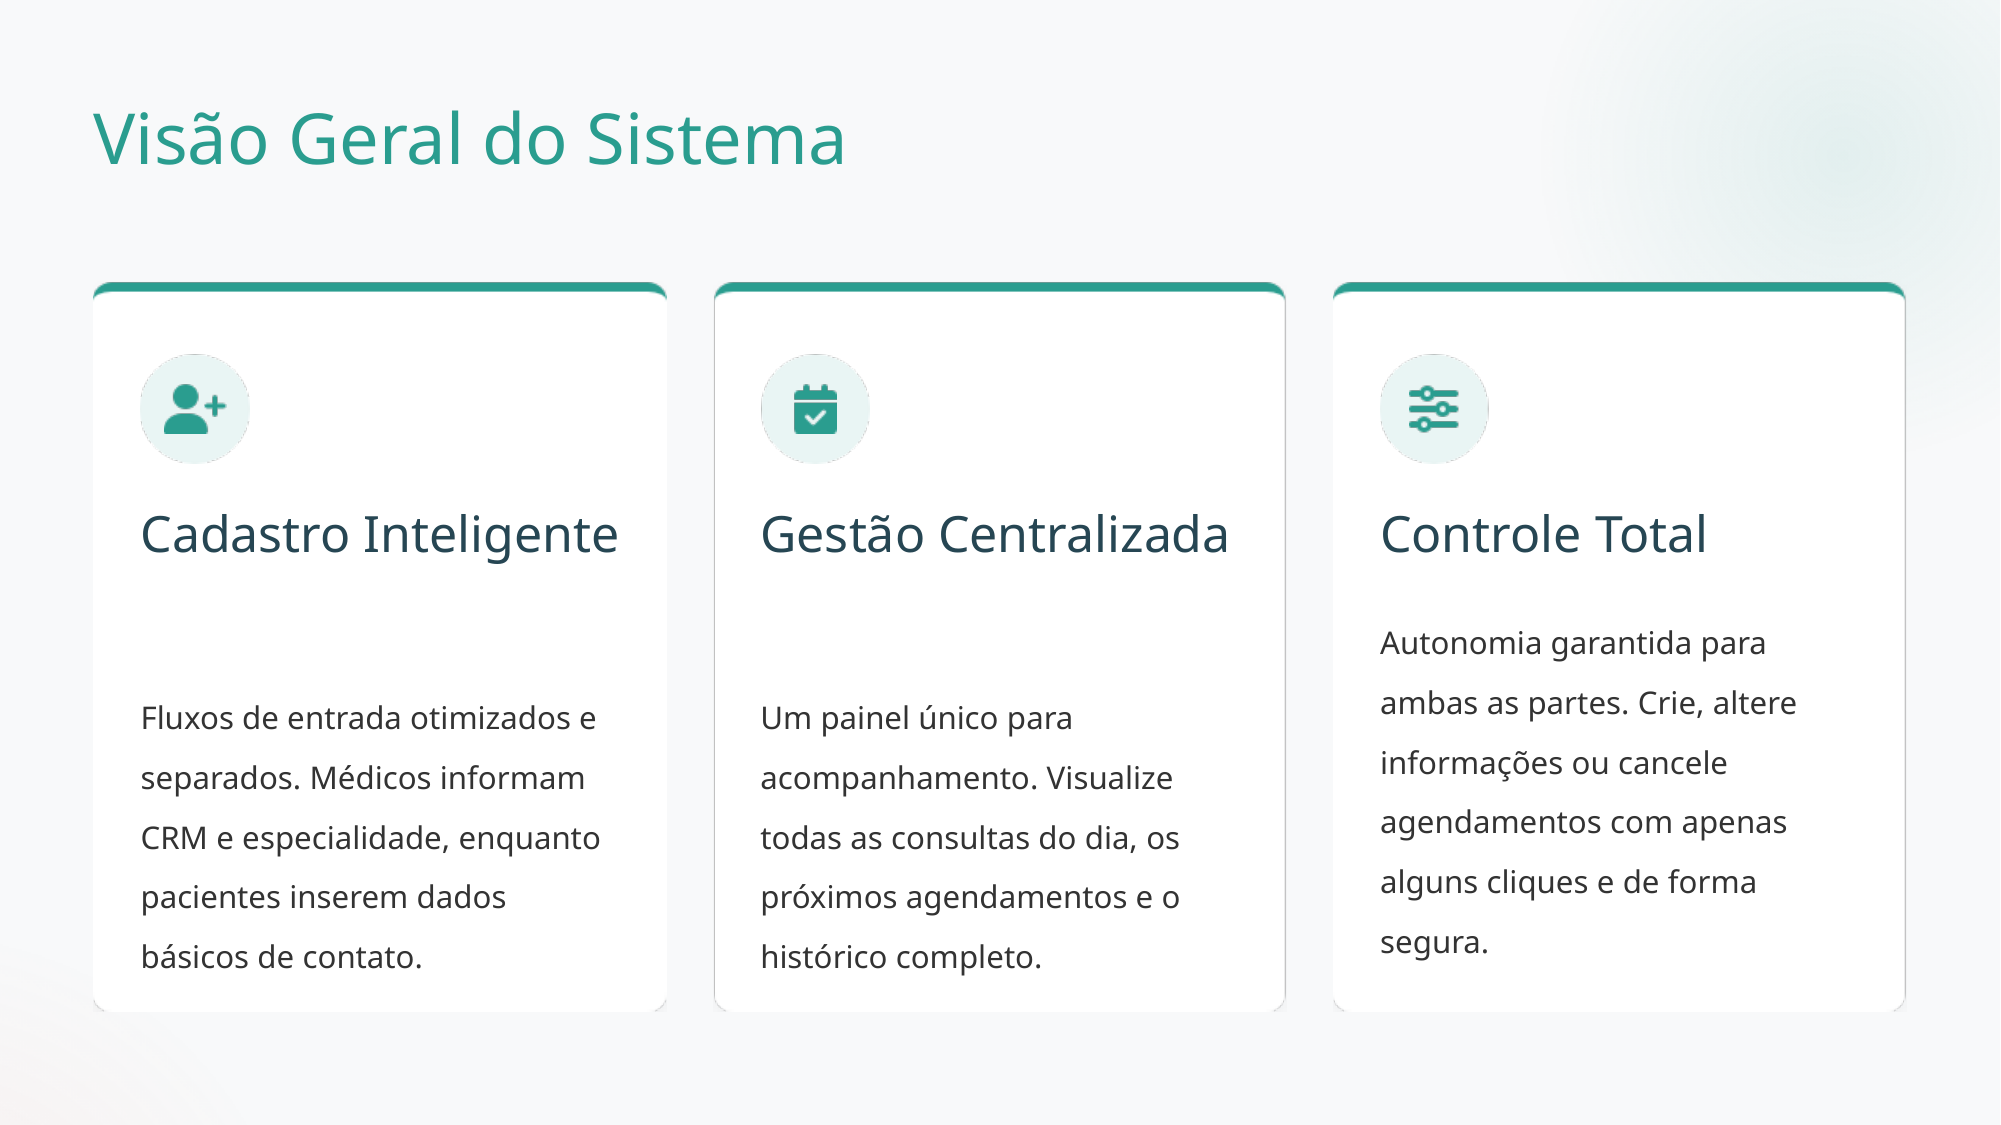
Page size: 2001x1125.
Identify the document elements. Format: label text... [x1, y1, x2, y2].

text_box Gestão Centralizada [760, 502, 1264, 563]
text_box Autonomia garantida para ambas as partes. Crie, altere informações ou cancele agendamentos com apenas alguns cliques e de forma segura. [1380, 600, 1860, 961]
picture [0, 281, 667, 1125]
text_box Fluxos de entrada otimizados e separados. Médicos informam CRM e especialidade, enquanto pacientes inserem dados básicos de contato. [140, 675, 620, 976]
text_box Cadastro Inteligente [140, 502, 644, 563]
text_box Controle Total [1380, 502, 1758, 563]
picture [713, 281, 1287, 1012]
text_box Um painel único para acompanhamento. Visualize todas as consultas do dia, os próximos agendamentos e o histórico completo. [760, 675, 1240, 976]
text_box Visão Geral do Sistema [93, 93, 1997, 179]
picture [1333, 0, 2000, 1012]
